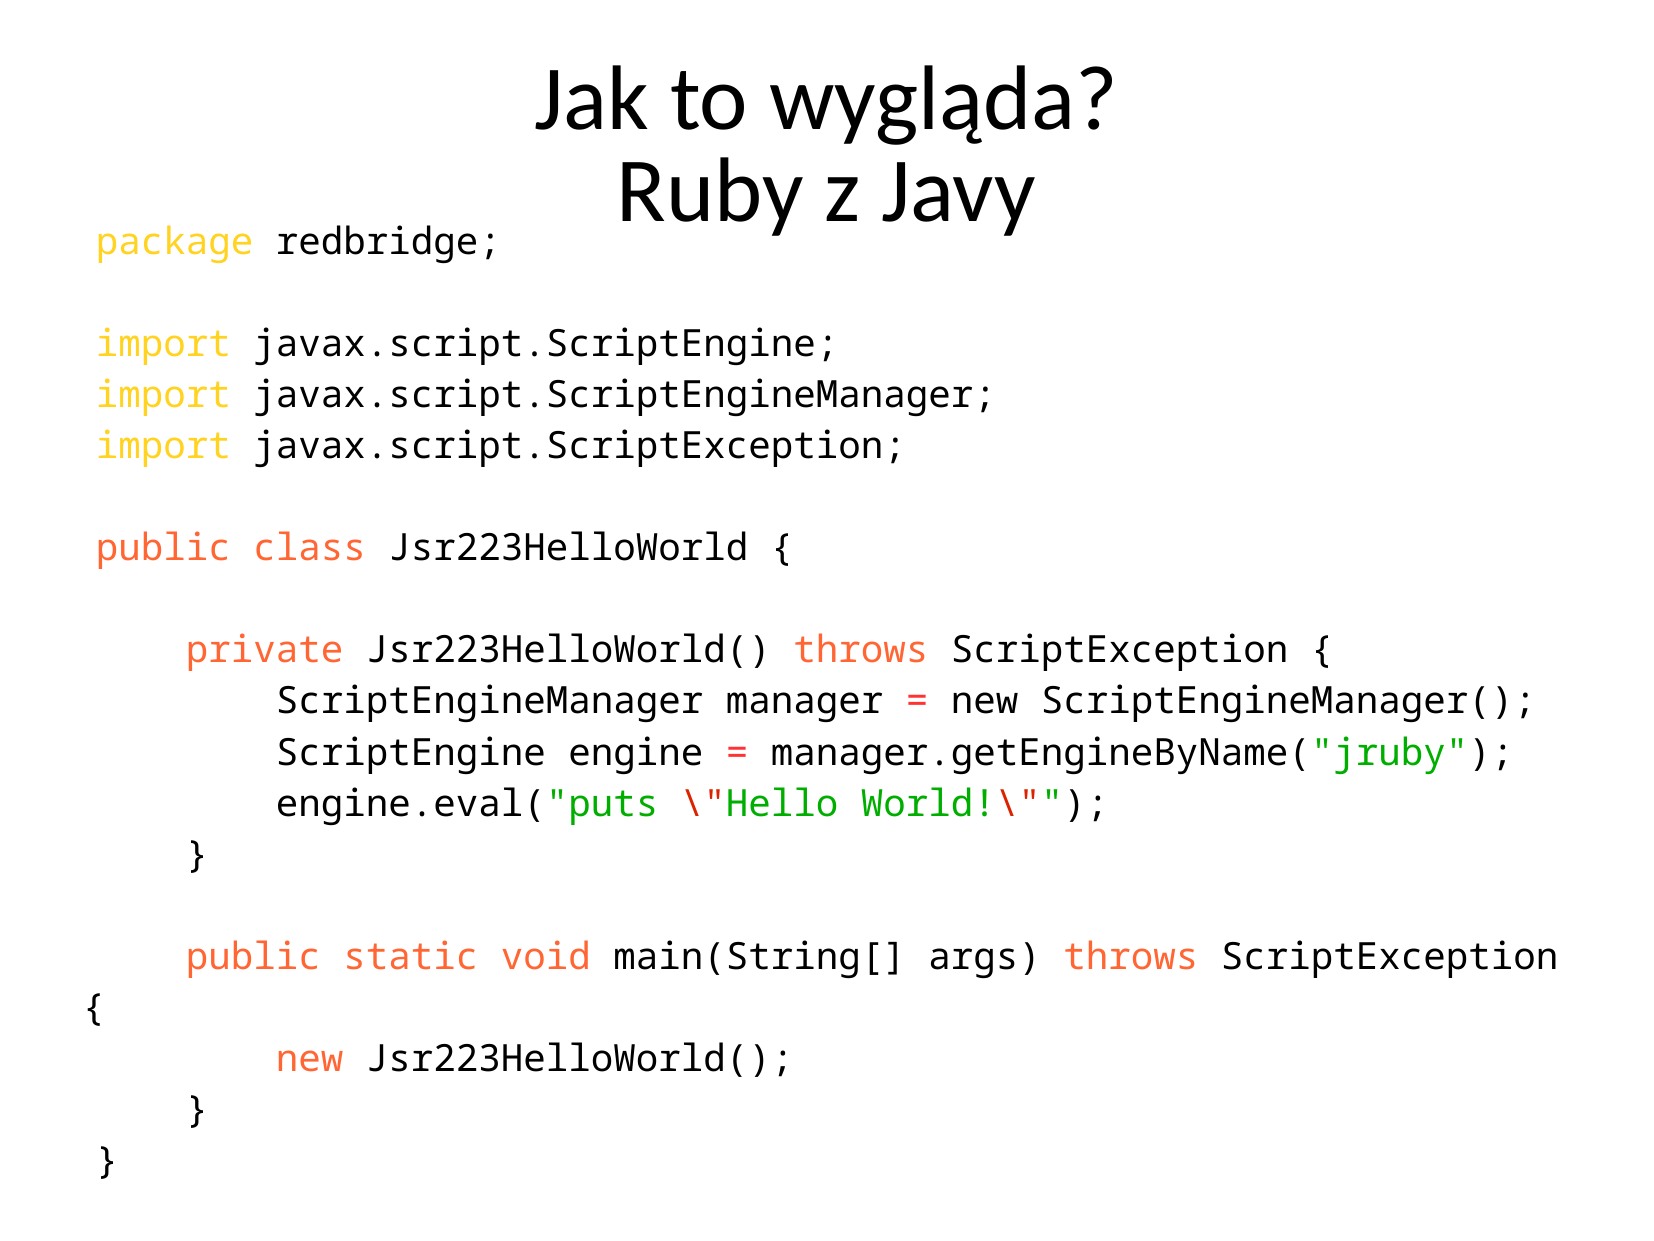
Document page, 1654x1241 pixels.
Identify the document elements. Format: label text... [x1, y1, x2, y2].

title Jak to wygląda? Ruby z Javy [82, 40, 1571, 266]
subtitle package redbridge; import javax.script.ScriptEngine; import javax.script.ScriptEngineManager; import javax.script.ScriptException; public class Jsr223HelloWorld { private Jsr223HelloWorld() throws ScriptException { ScriptEngineManager manager = new ScriptEngineManager(); ScriptEngine engine = manager.getEngineByName("jruby"); engine.eval("puts \"Hello World!\""); } public static void main(String[] args) throws ScriptException { new Jsr223HelloWorld(); } } [82, 290, 1571, 1109]
